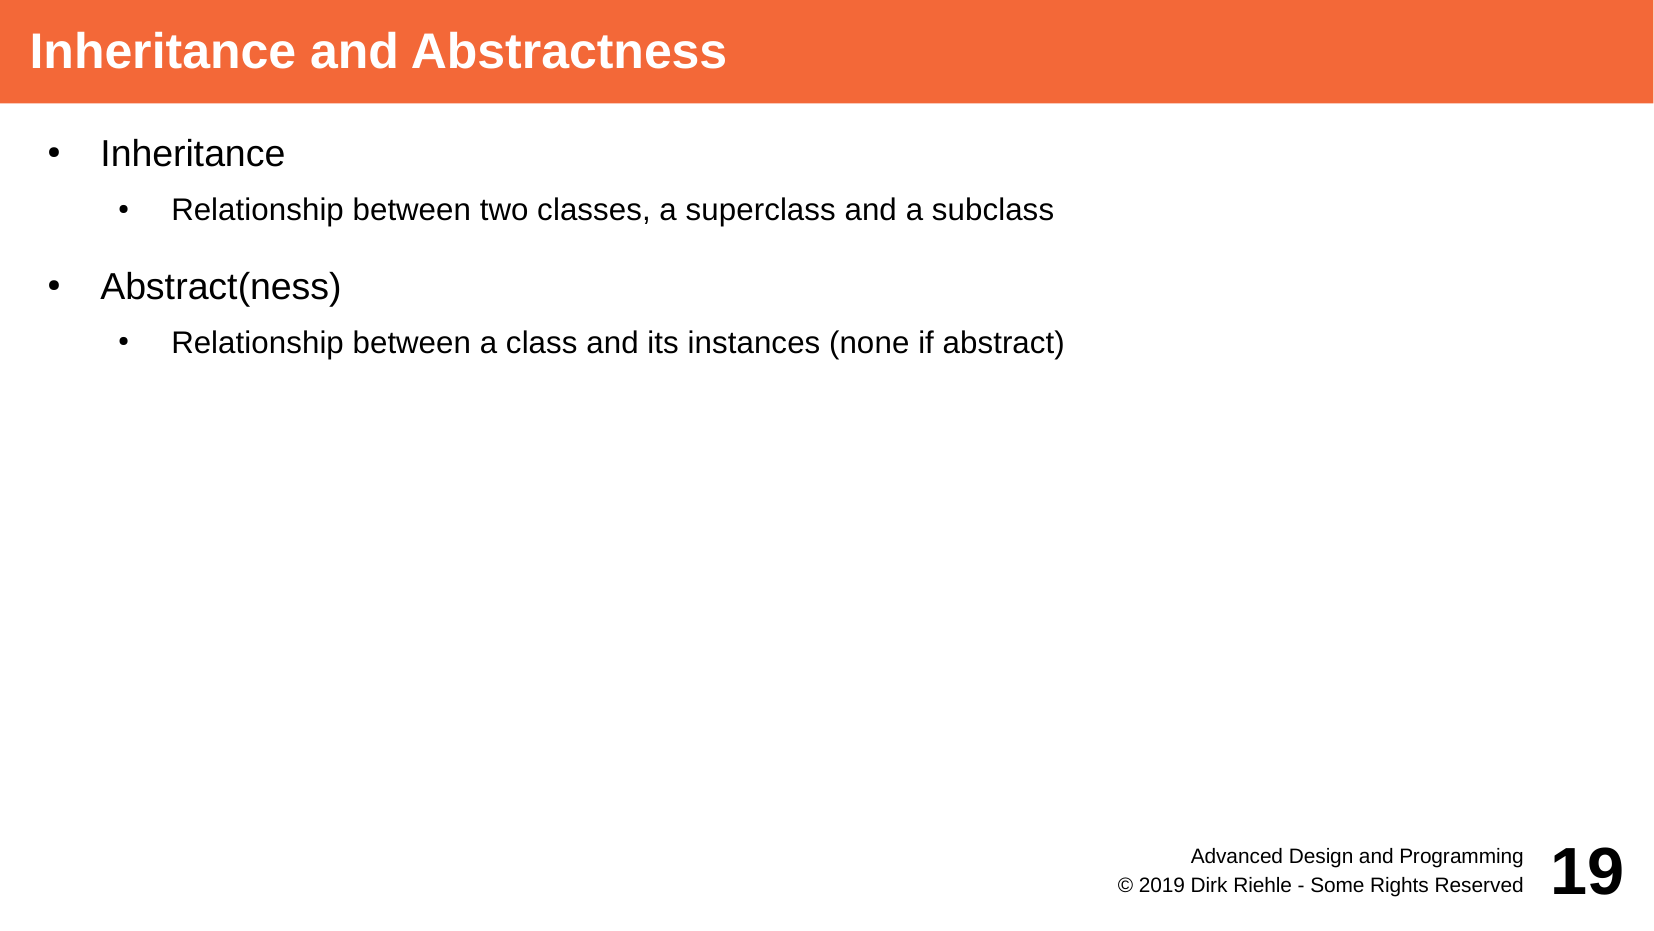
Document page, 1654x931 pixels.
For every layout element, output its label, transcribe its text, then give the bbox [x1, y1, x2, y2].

title Inheritance and Abstractness [0, 0, 1654, 104]
list Inheritance Relationship between two classes, a superclass and a subclass Abstract(ness) Relationship between a class and its instances (none if abstract) [29, 132, 1625, 813]
